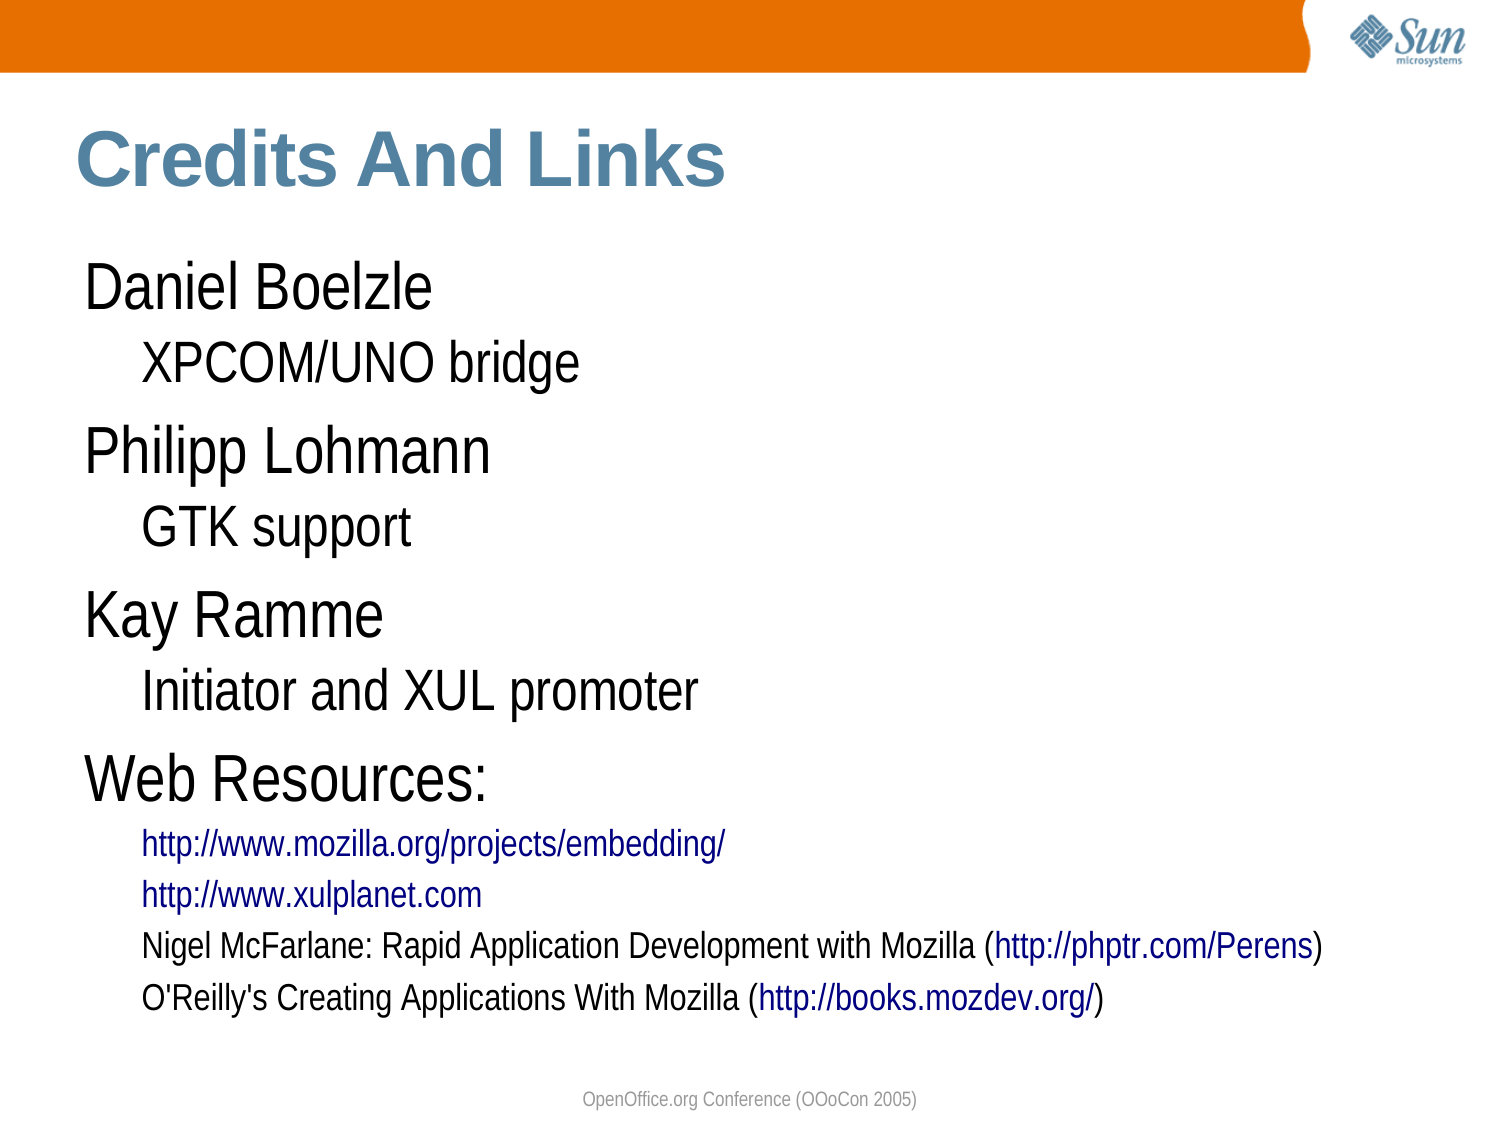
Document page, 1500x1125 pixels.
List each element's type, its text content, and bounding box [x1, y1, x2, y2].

text_box http://www.mozilla.org/projects/embedding/ http://www.xulplanet.com Nigel McFarlane: Rapid Application Development with Mozilla (http://phptr.com/Perens) O'Reilly's Creating Applications With Mozilla (http://books.mozdev.org/) [141, 826, 1353, 1026]
list Daniel Boelzle XPCOM/UNO bridge Philipp Lohmann GTK support Kay Ramme Initiator and XUL promoter Web Resources: [64, 257, 1402, 827]
title Credits And Links [75, 122, 1438, 228]
picture [0, 0, 1500, 75]
